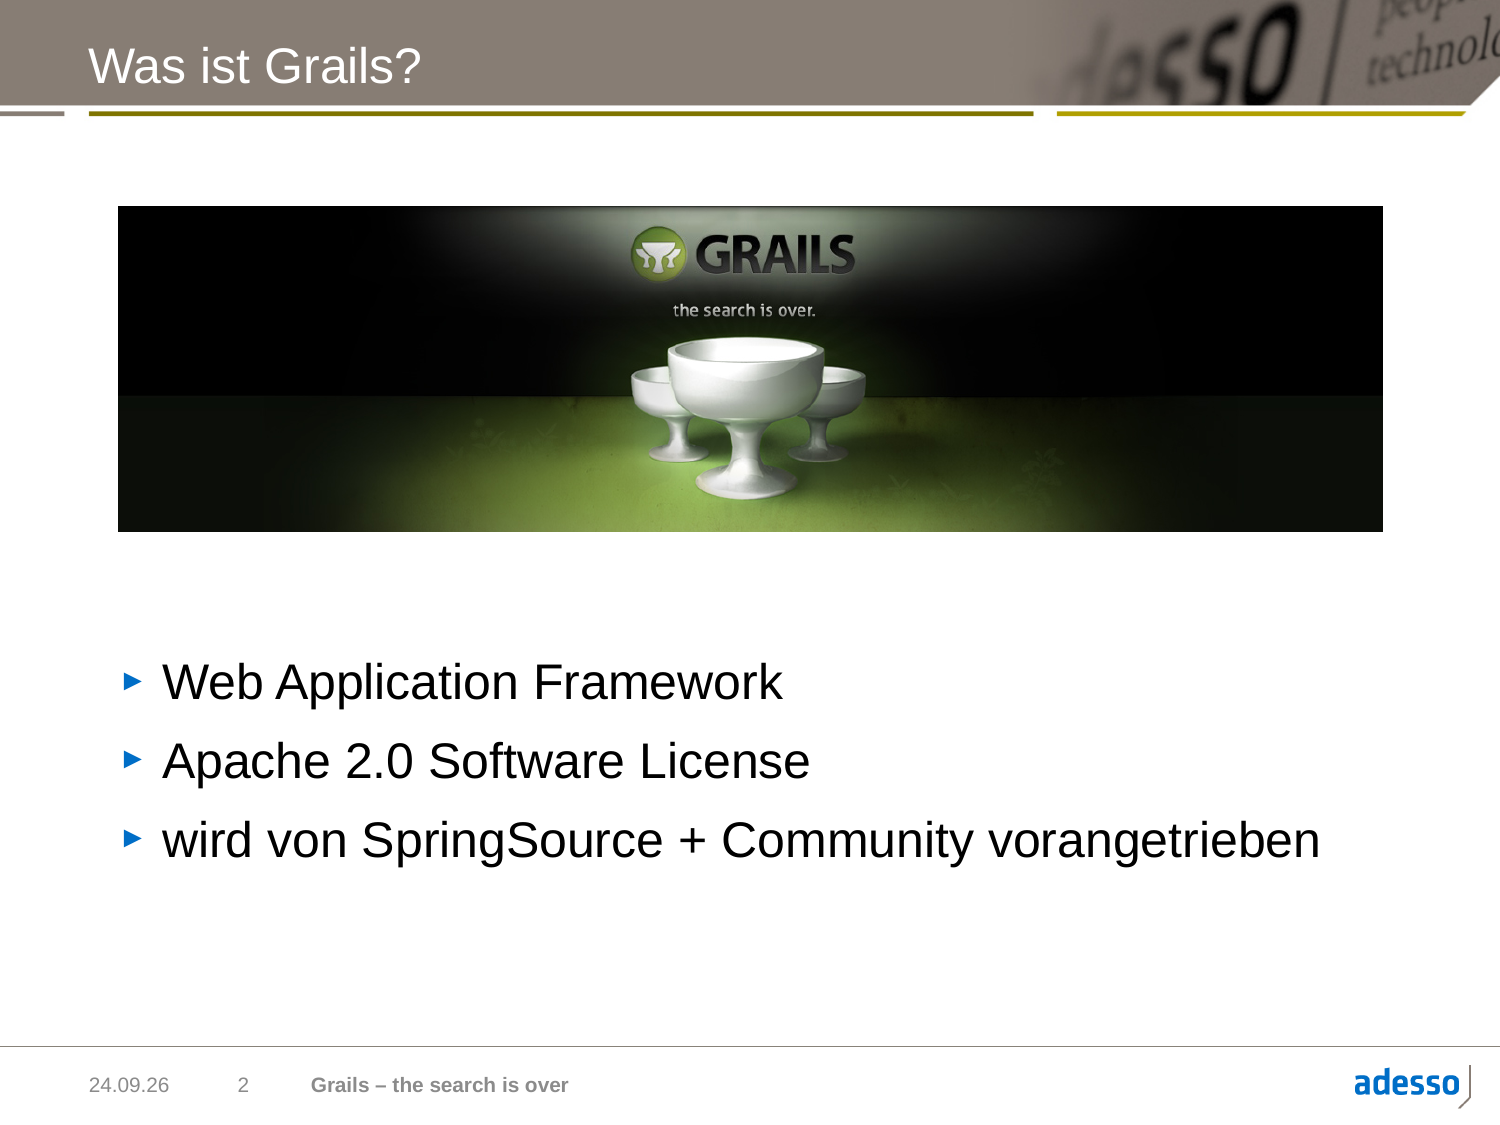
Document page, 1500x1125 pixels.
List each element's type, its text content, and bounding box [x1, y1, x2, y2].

title Was ist Grails? [88, 33, 1439, 106]
slide_number 11.08.11 [88, 1054, 222, 1115]
picture [0, 0, 1500, 128]
footer Grails – the search is over [310, 1054, 1301, 1115]
picture [1056, 1047, 1500, 1124]
text_box Web Application Framework Apache 2.0 Software License wird von SpringSource + Community vorangetrieben [118, 649, 1388, 945]
slide_number <Nummer> [222, 1054, 306, 1115]
picture [118, 206, 1383, 532]
